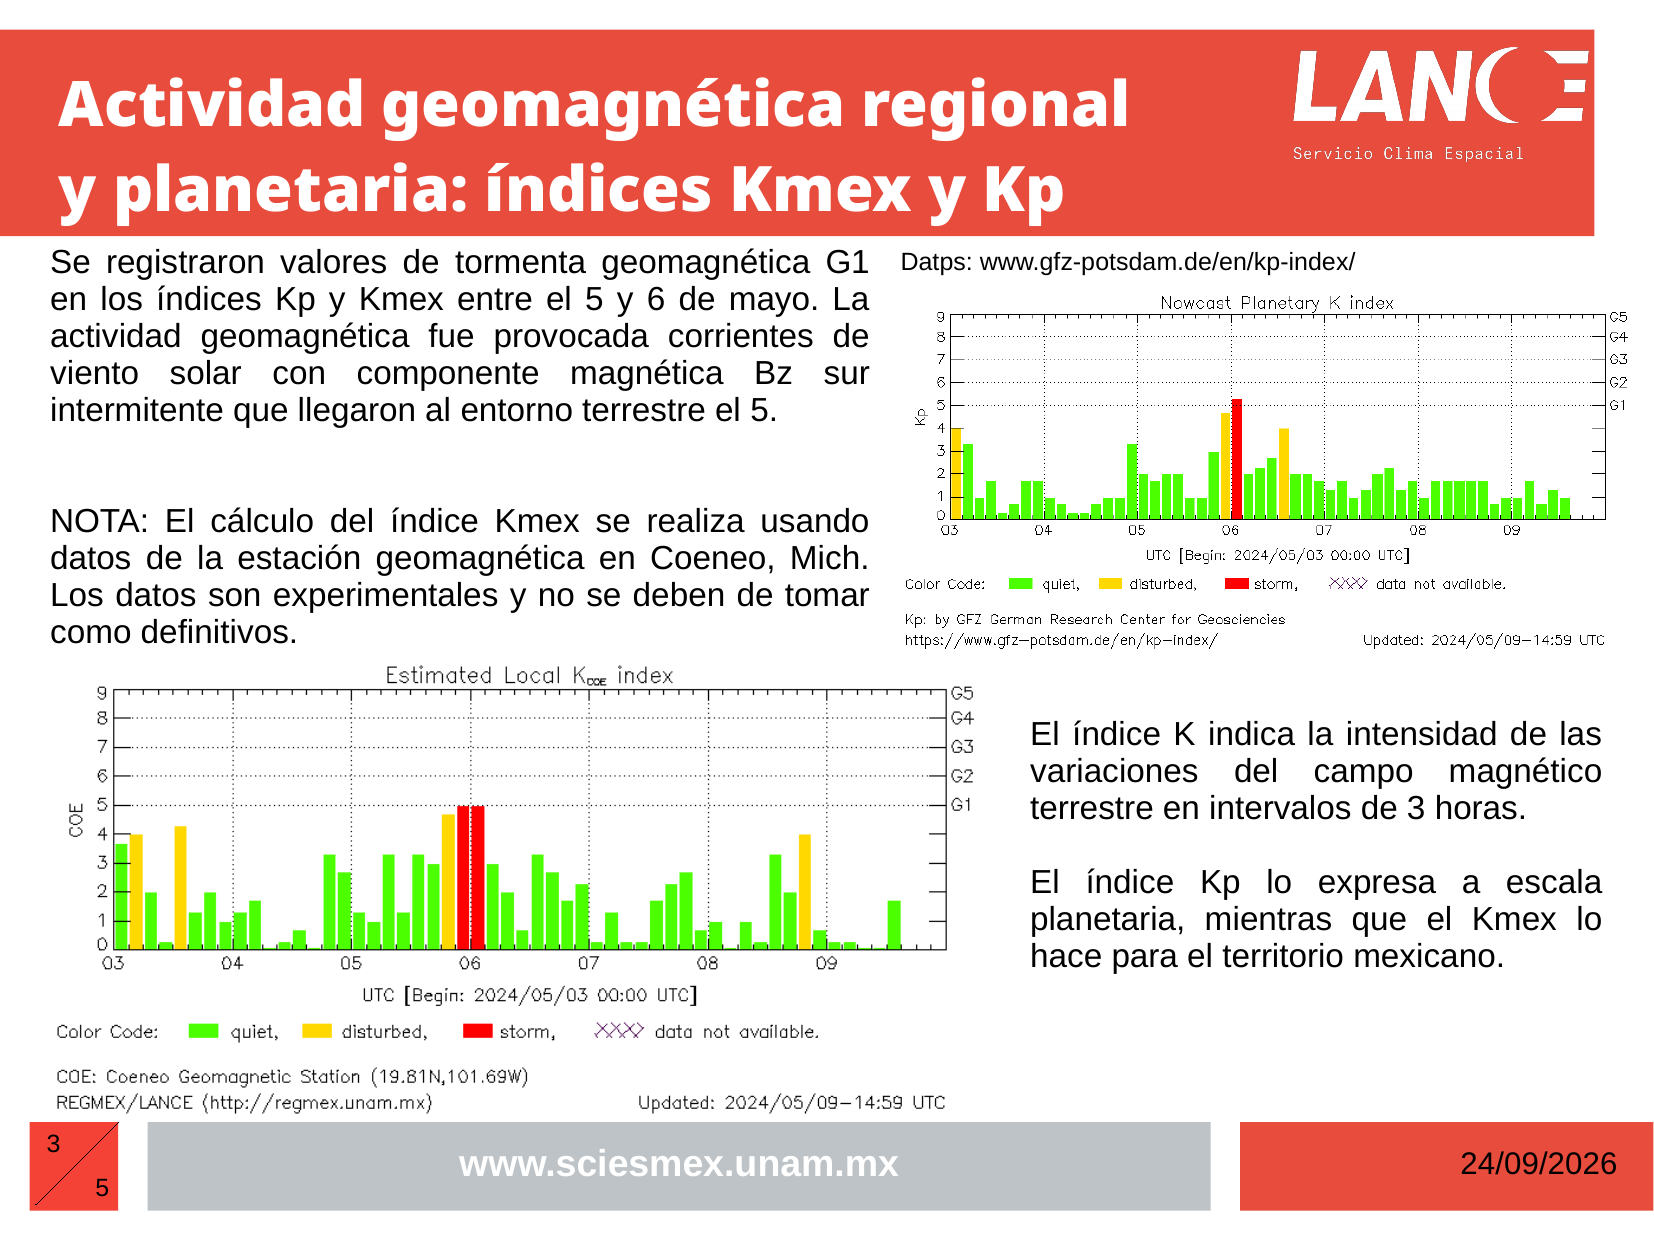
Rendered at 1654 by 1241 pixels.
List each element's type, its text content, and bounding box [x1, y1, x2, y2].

text_box El índice K indica la intensidad de las variaciones del campo magnético terrestre en intervalos de 3 horas. El índice Kp lo expresa a escala planetaria, mientras que el Kmex lo hace para el territorio mexicano. [1015, 707, 1619, 1052]
picture [47, 277, 1642, 1116]
title Actividad geomagnética regional y planetaria: índices Kmex y Kp [59, 59, 1312, 207]
text_box Se registraron valores de tormenta geomagnética G1 en los índices Kp y Kmex entre el 5 y 6 de mayo. La actividad geomagnética fue provocada corrientes de viento solar con componente magnética Bz sur intermitente que llegaron al entorno terrestre el 5. NOTA: El cálculo del índice Kmex se realiza usando datos de la estación geomagnética en Coeneo, Mich. Los datos son experimentales y no se deben de tomar como definitivos. [35, 236, 886, 770]
text_box <número> [31, 1122, 176, 1170]
text_box www.sciesmex.unam.mx [153, 1122, 1205, 1205]
text_box 5 [35, 1151, 125, 1209]
picture [1293, 47, 1589, 162]
text_box 09/05/2024 [1424, 1122, 1654, 1205]
text_box Datps: www.gfz-potsdam.de/en/kp-index/ [886, 240, 1654, 284]
